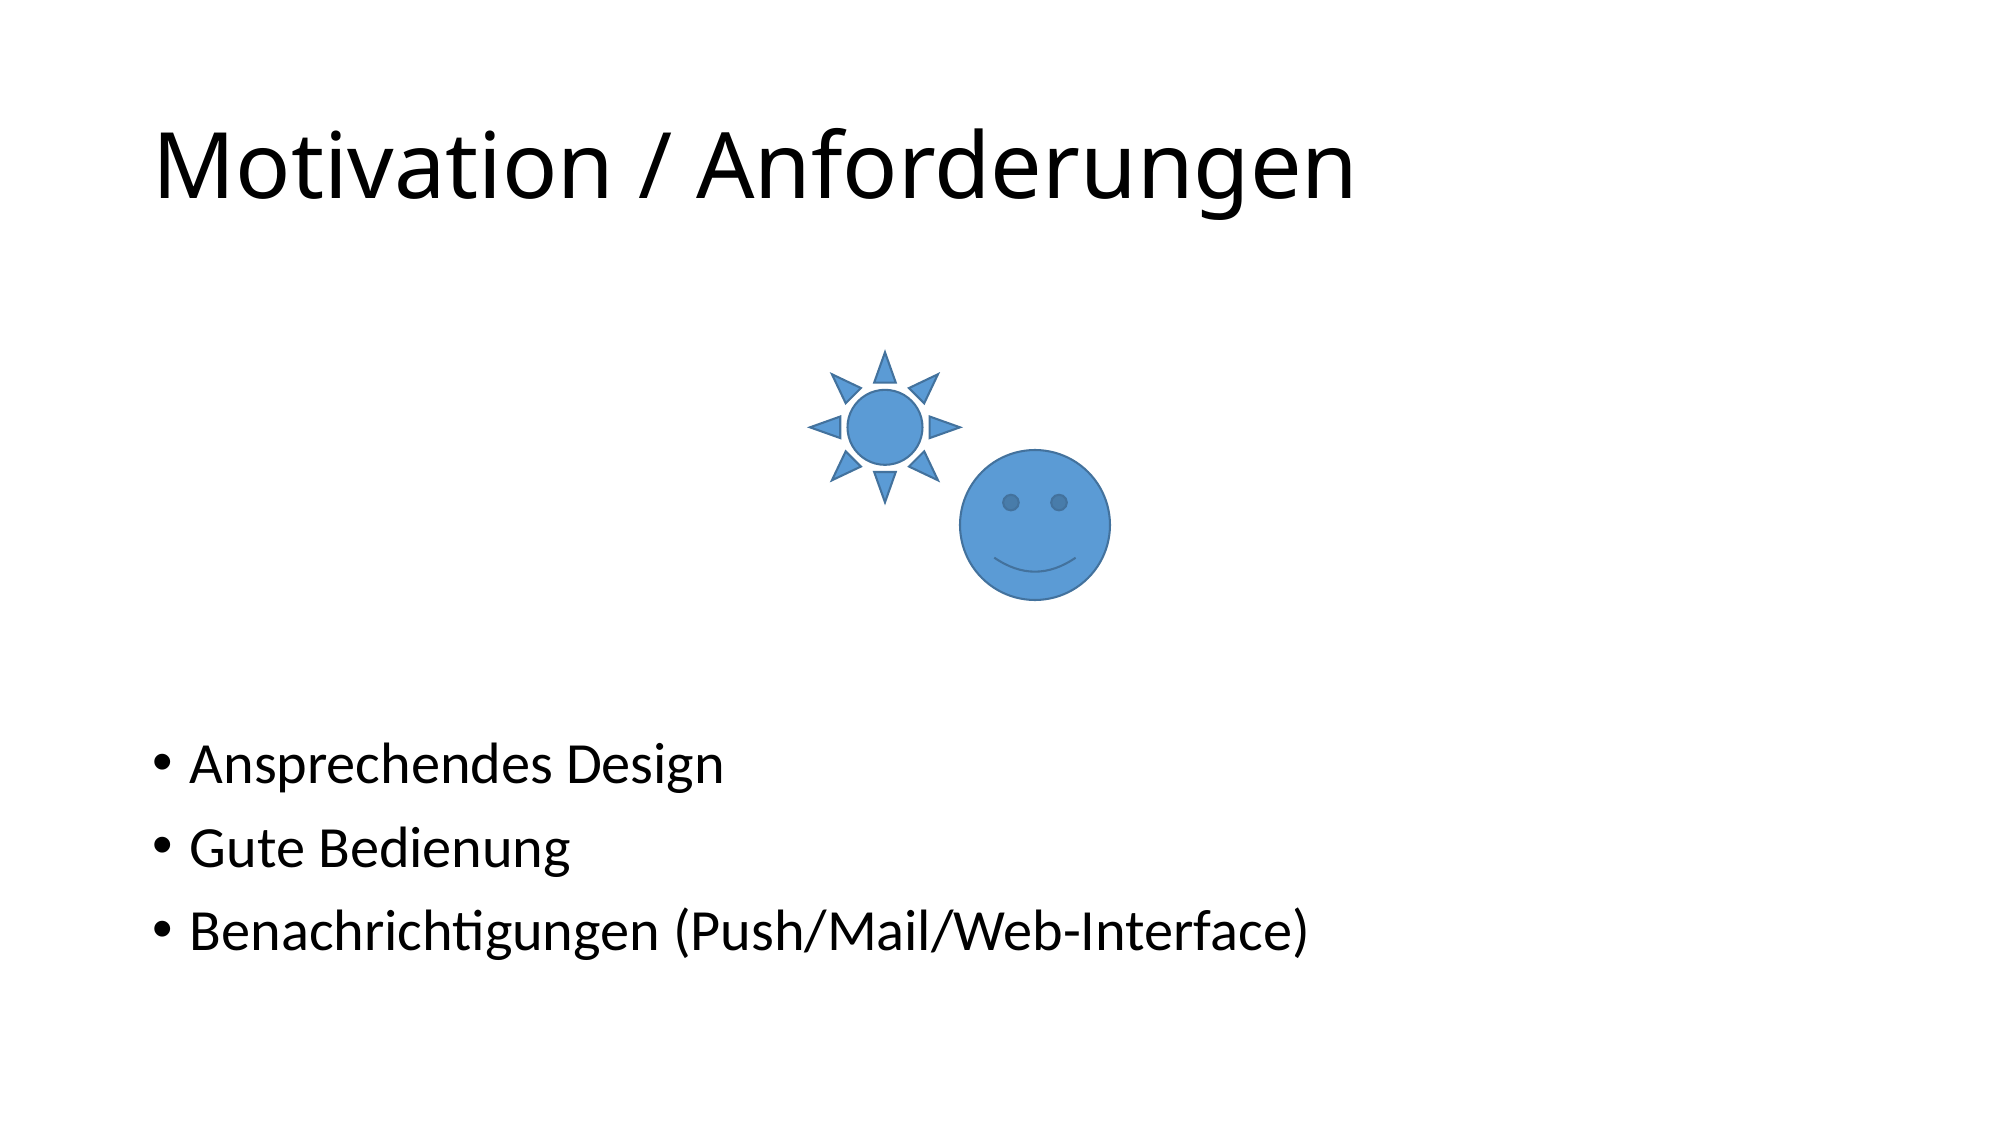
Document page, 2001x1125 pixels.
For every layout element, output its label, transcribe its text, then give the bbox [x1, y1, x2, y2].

text_box [908, 451, 938, 481]
text_box [908, 374, 938, 404]
text_box [874, 352, 896, 383]
list Ansprechendes Design Gute Bedienung Benachrichtigungen (Push/Mail/Web-Interface) [137, 299, 1863, 1014]
text_box [929, 416, 961, 439]
text_box [831, 374, 861, 404]
text_box [810, 416, 841, 439]
text_box [960, 450, 1111, 601]
title Motivation / Anforderungen [137, 59, 1863, 278]
text_box [831, 451, 861, 481]
text_box [874, 472, 896, 503]
text_box [847, 389, 923, 465]
